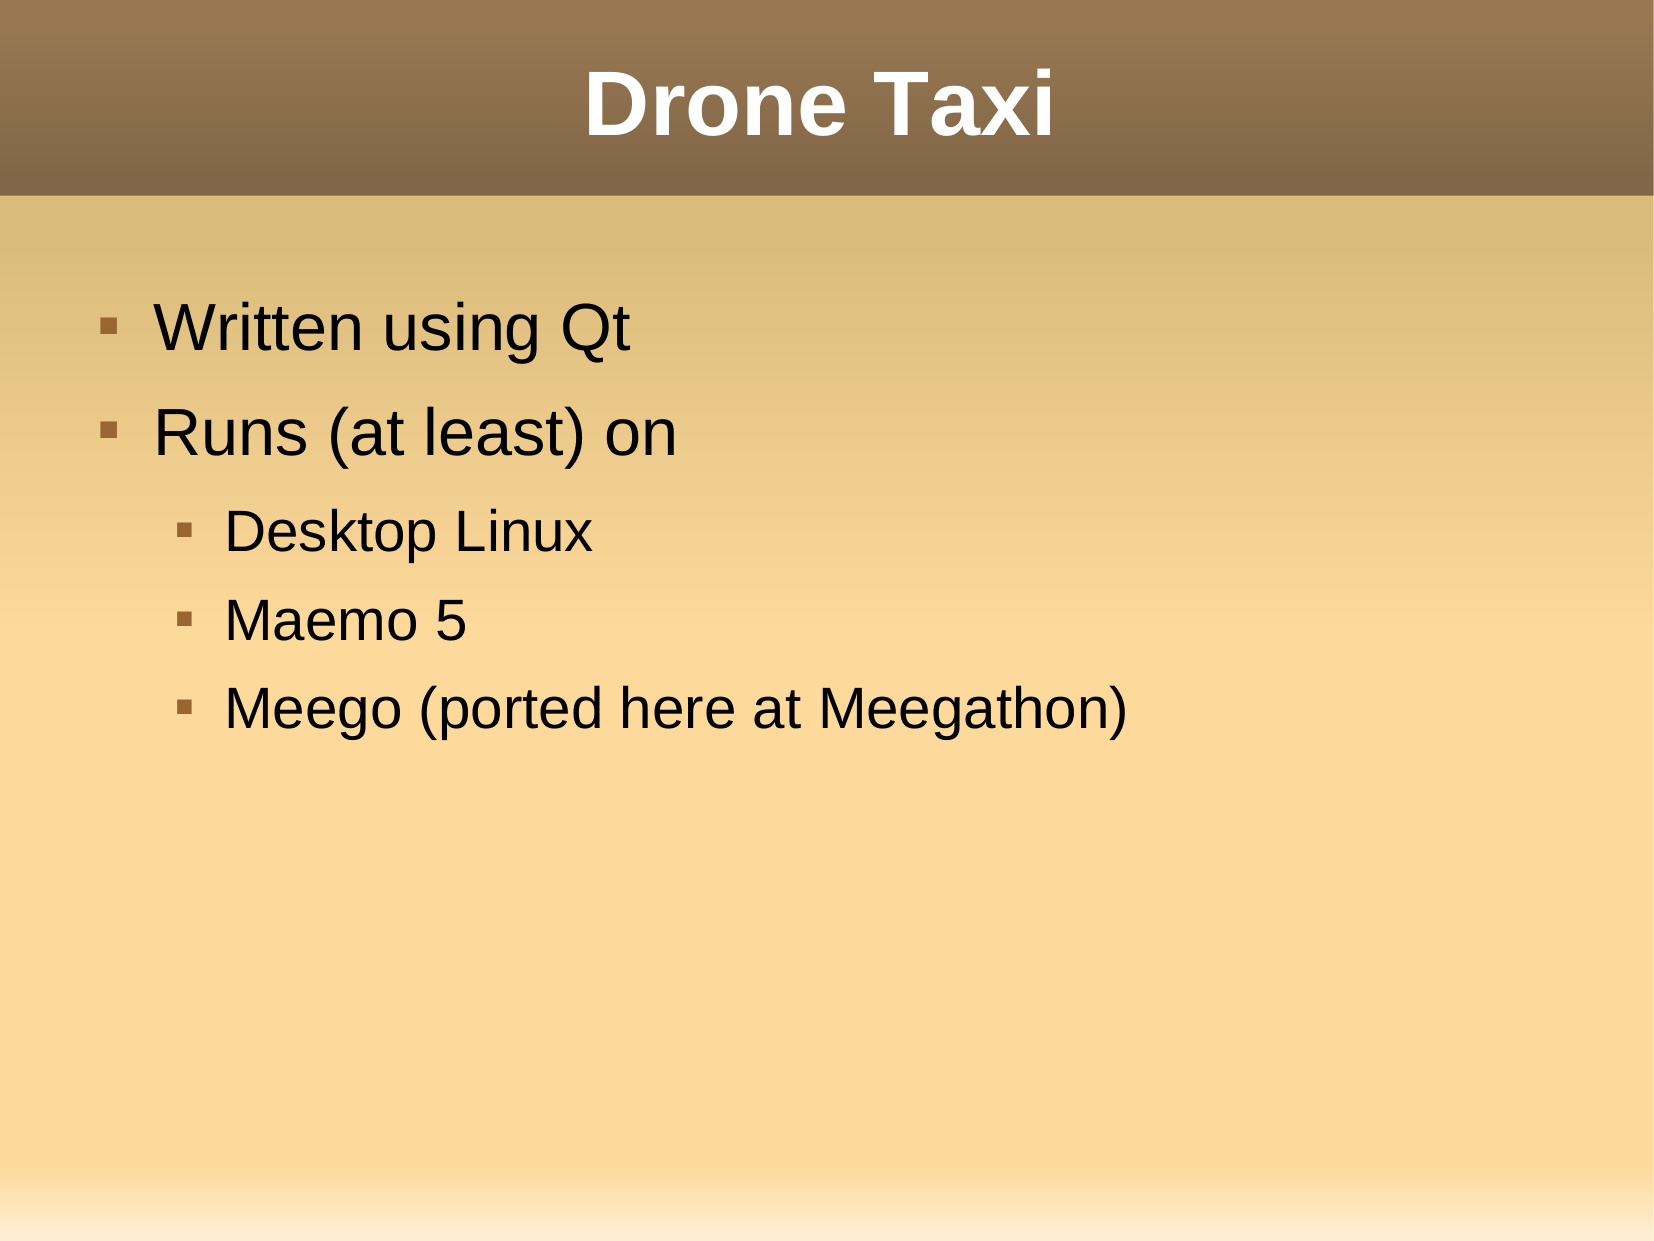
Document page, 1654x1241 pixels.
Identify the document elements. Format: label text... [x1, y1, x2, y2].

list Written using Qt Runs (at least) on Desktop Linux Maemo 5 Meego (ported here at Meegathon) [82, 290, 1571, 1094]
picture [0, 0, 1654, 1241]
title Drone Taxi [76, 7, 1565, 200]
